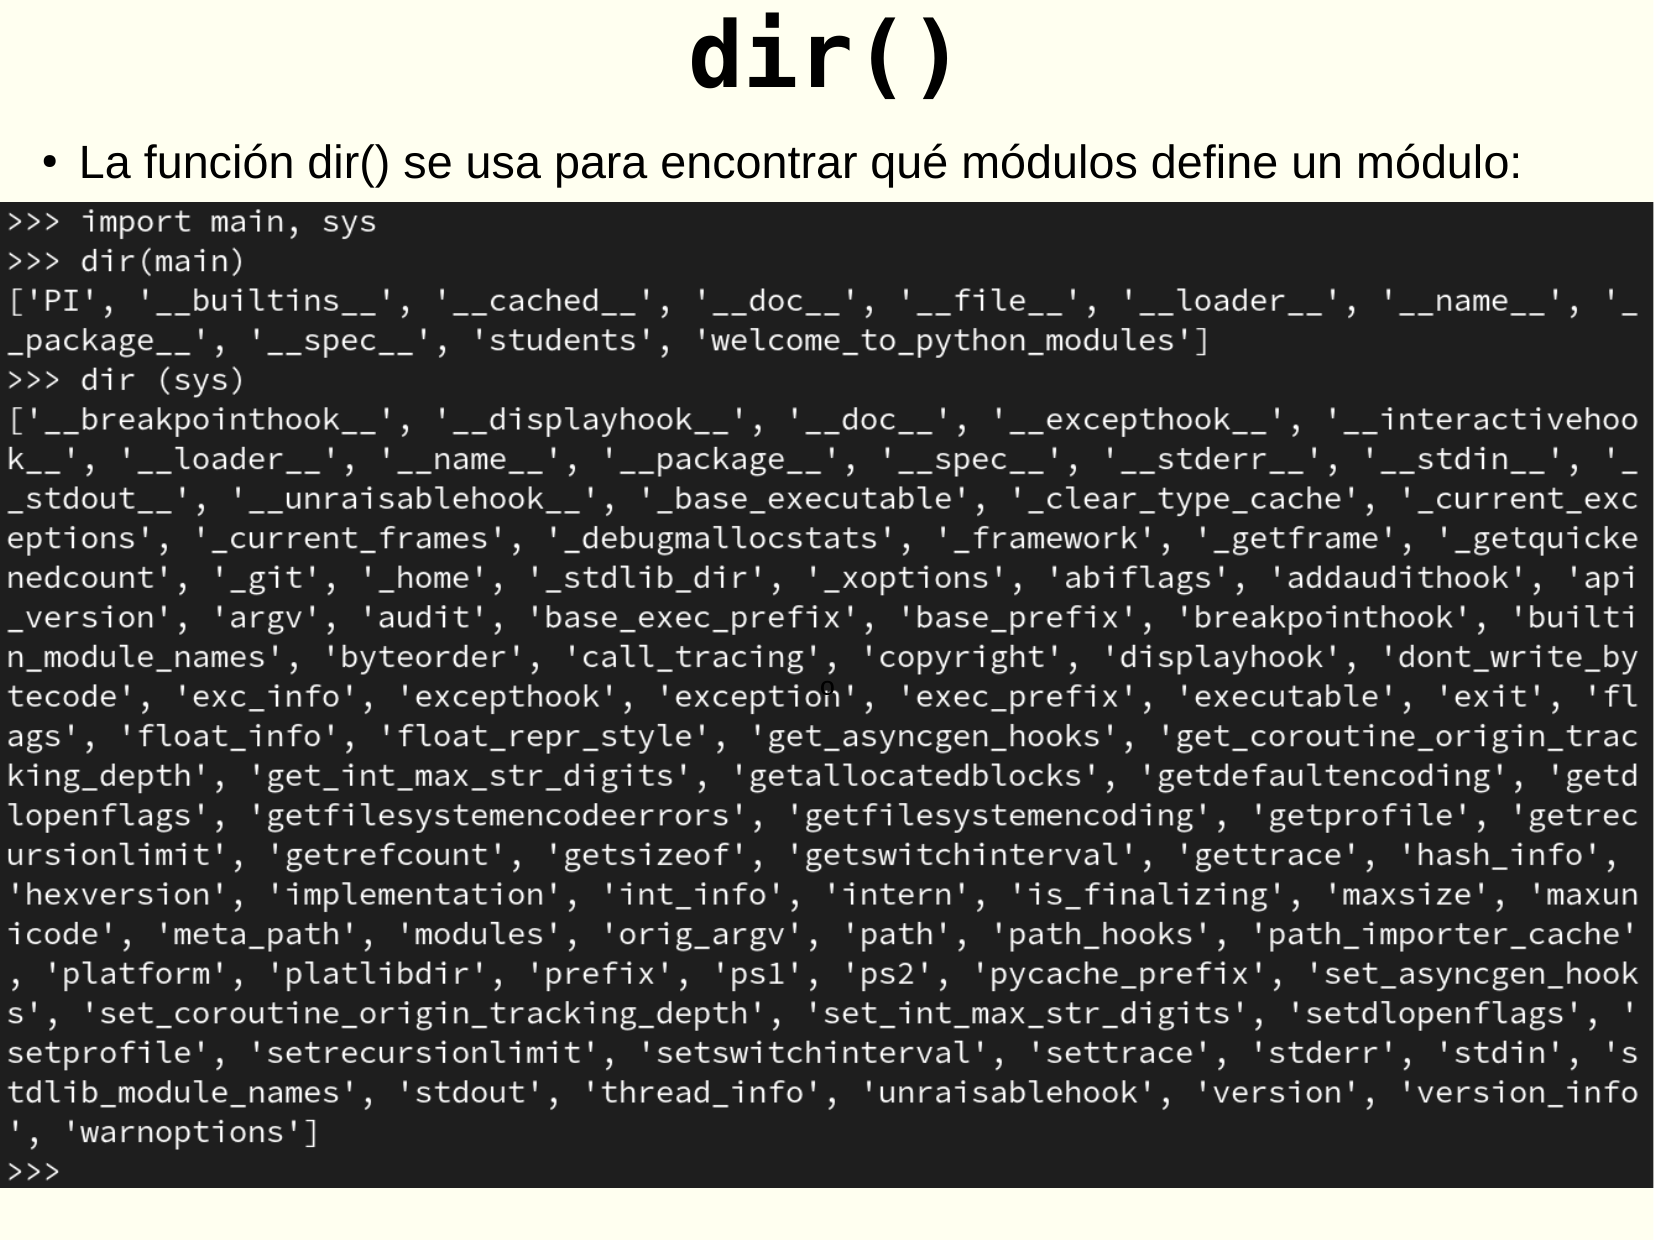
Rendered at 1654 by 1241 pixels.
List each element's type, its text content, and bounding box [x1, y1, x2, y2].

list La función dir() se usa para encontrar qué módulos define un módulo: [29, 136, 1623, 202]
picture [0, 202, 1654, 1188]
title dir() [82, 2, 1571, 110]
